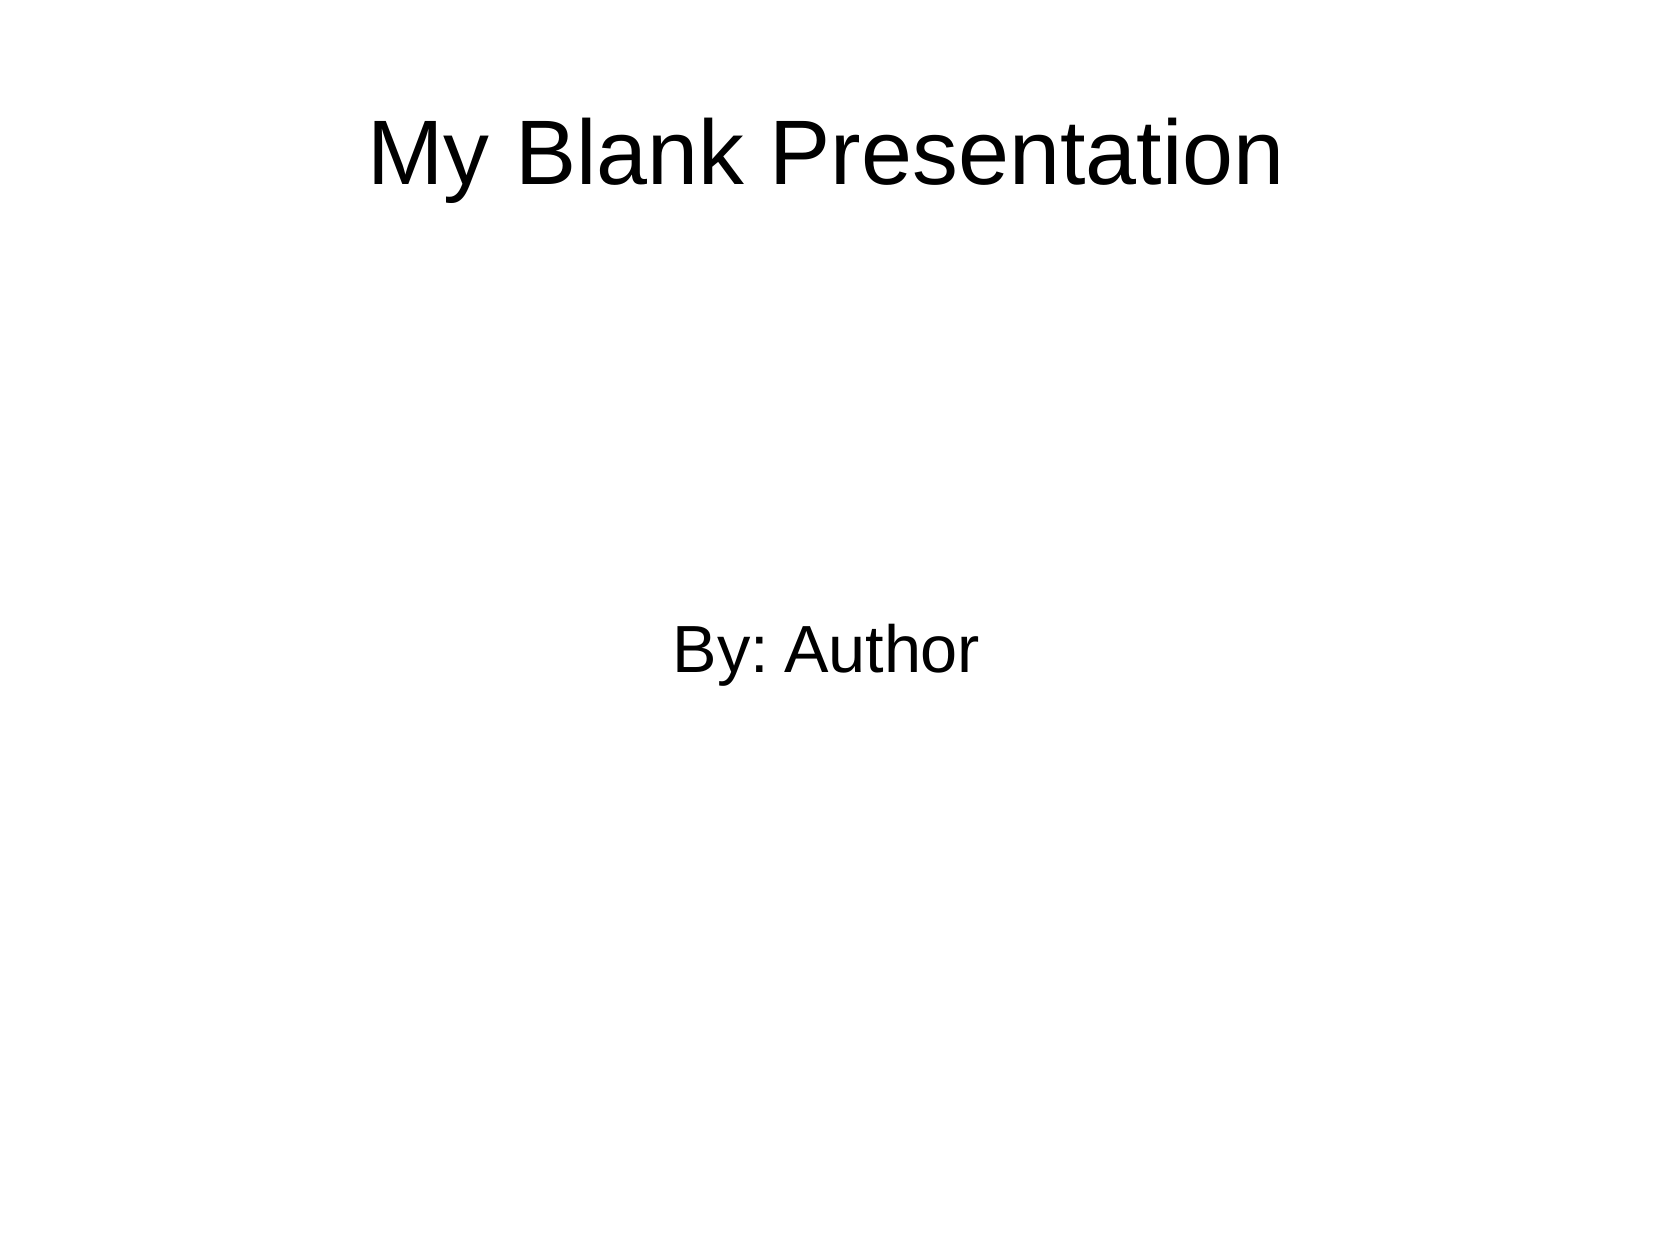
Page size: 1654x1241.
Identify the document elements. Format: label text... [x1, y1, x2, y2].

title My Blank Presentation [82, 49, 1571, 257]
subtitle By: Author [82, 290, 1571, 1010]
